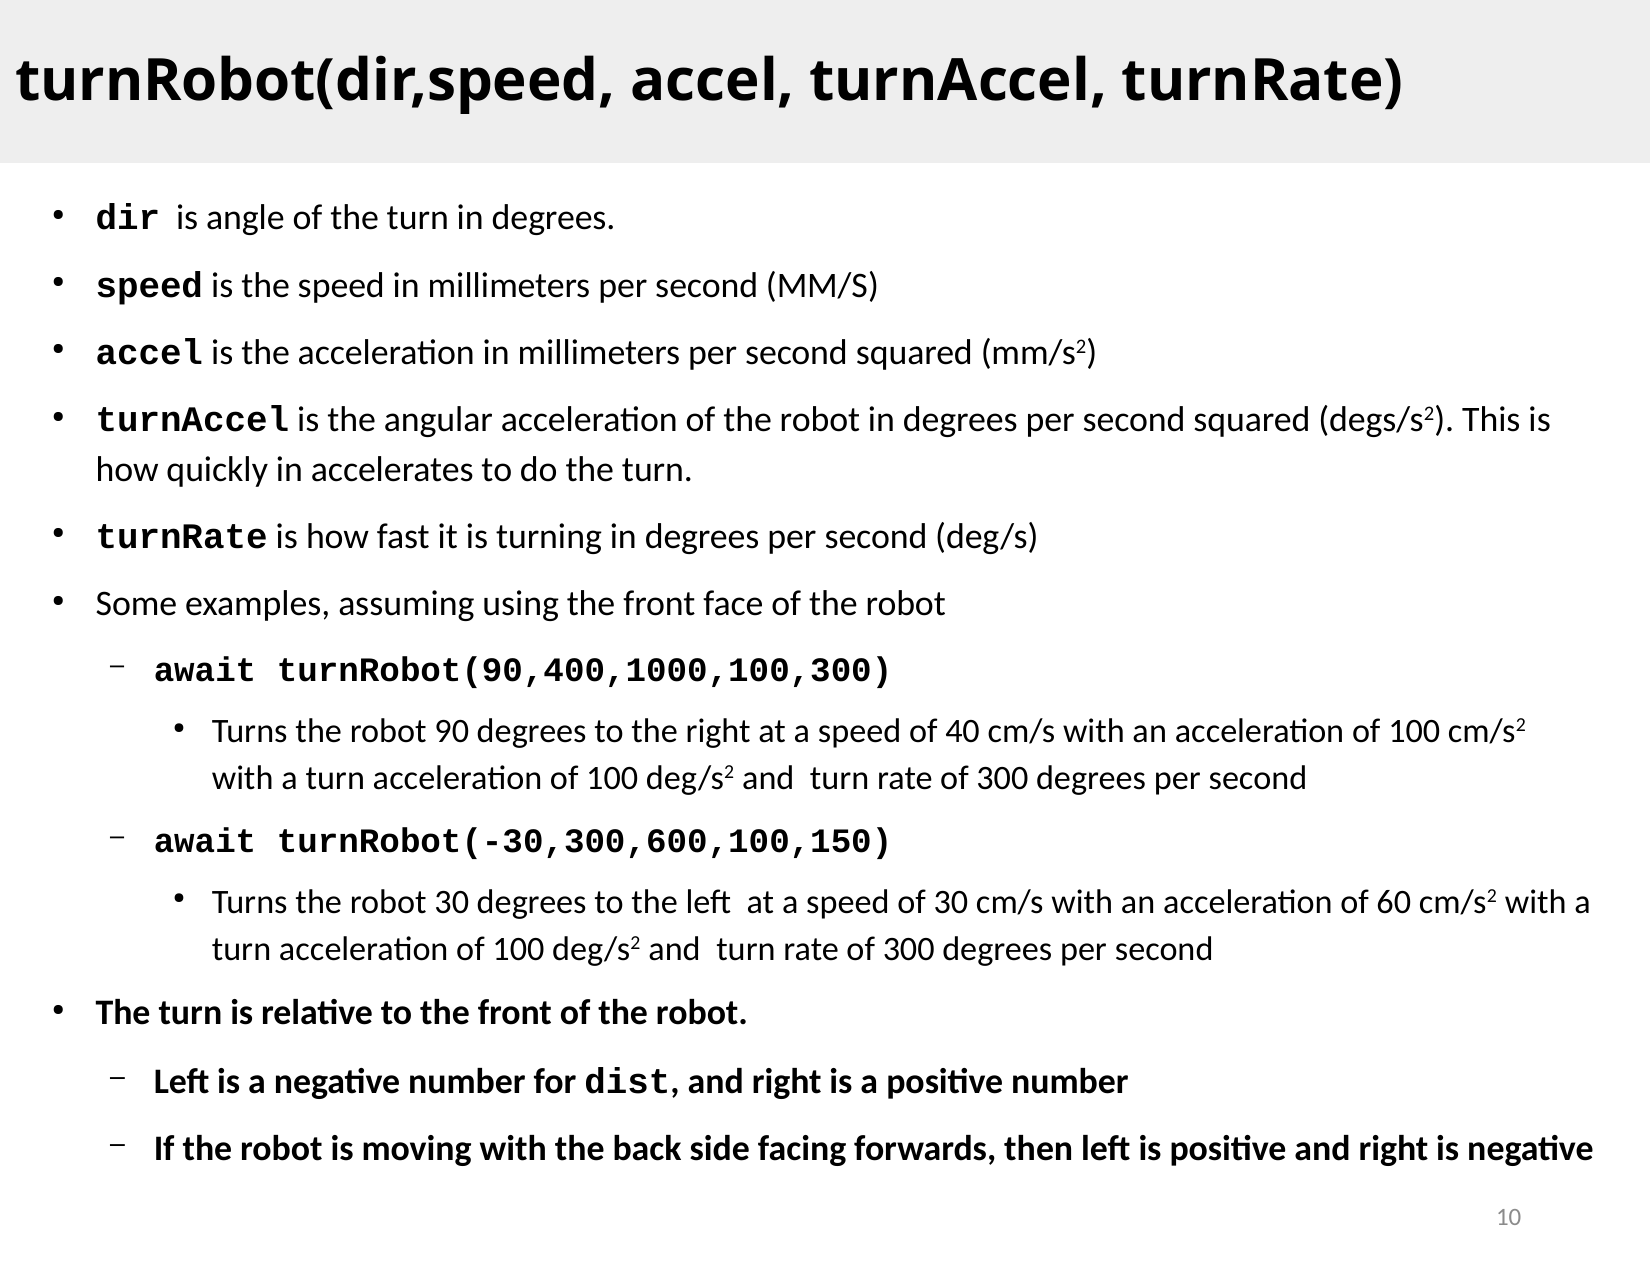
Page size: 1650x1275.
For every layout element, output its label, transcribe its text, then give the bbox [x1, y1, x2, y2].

list dir is angle of the turn in degrees. speed is the speed in millimeters per second (MM/S) accel is the acceleration in millimeters per second squared (mm/s2) turnAccel is the angular acceleration of the robot in degrees per second squared (degs/s2). This is how quickly in accelerates to do the turn. turnRate is how fast it is turning in degrees per second (deg/s) Some examples, assuming using the front face of the robot await turnRobot(90,400,1000,100,300) Turns the robot 90 degrees to the right at a speed of 40 cm/s with an acceleration of 100 cm/s2 with a turn acceleration of 100 deg/s2 and turn rate of 300 degrees per second await turnRobot(-30,300,600,100,150) Turns the robot 30 degrees to the left at a speed of 30 cm/s with an acceleration of 60 cm/s2 with a turn acceleration of 100 deg/s2 and turn rate of 300 degrees per second The turn is relative to the front of the robot. Left is a negative number for dist, and right is a positive number If the robot is moving with the back side facing forwards, then left is positive and right is negative [37, 187, 1595, 1201]
title turnRobot(dir,speed, accel, turnAccel, turnRate) [0, 0, 1650, 163]
